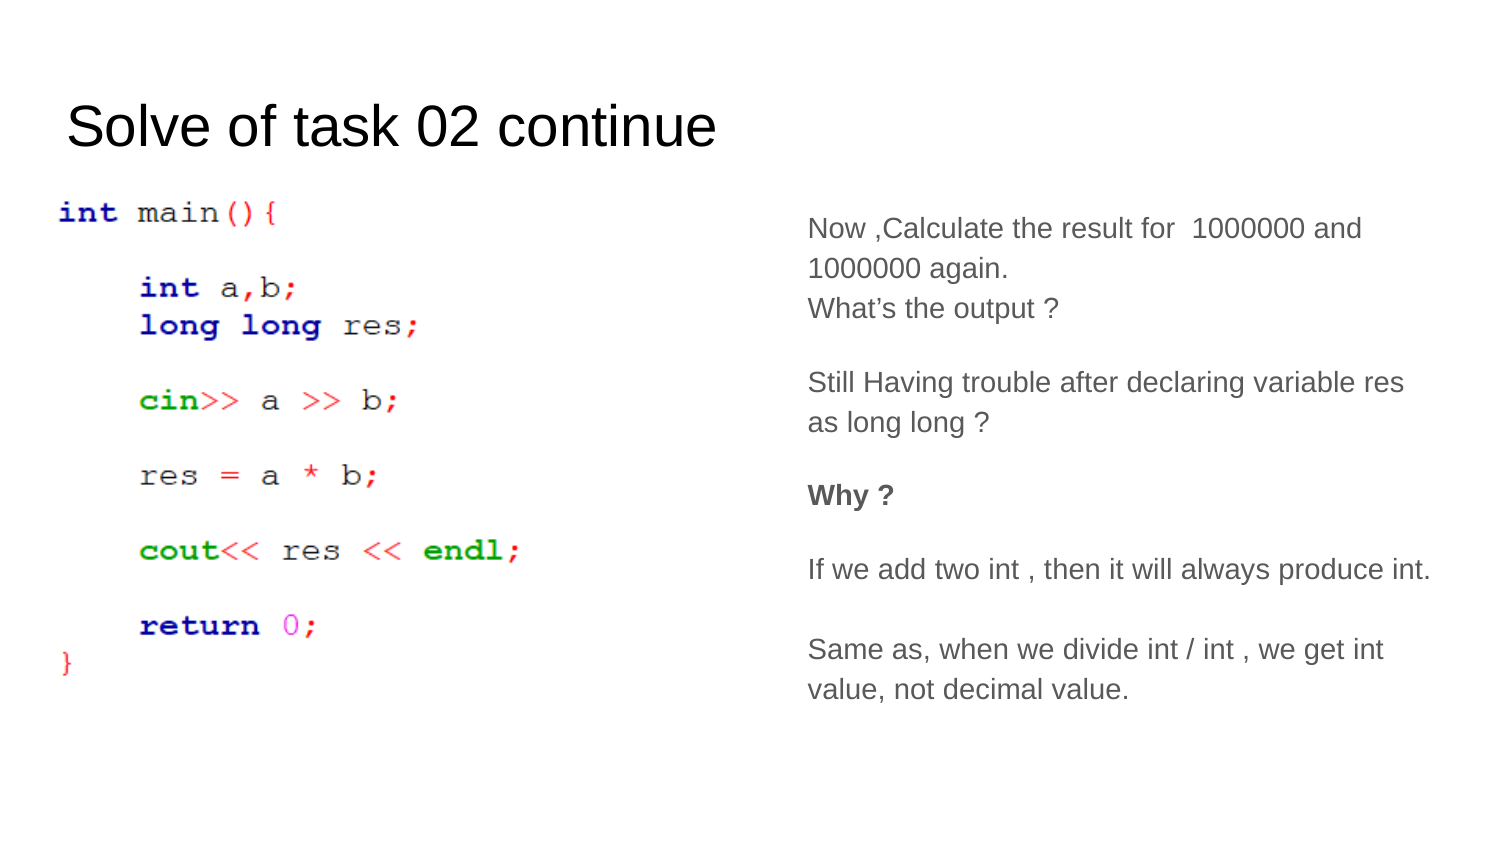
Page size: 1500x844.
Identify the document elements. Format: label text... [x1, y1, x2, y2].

picture [51, 197, 558, 718]
title Solve of task 02 continue [51, 72, 1449, 167]
list Now ,Calculate the result for 1000000 and 1000000 again. What’s the output ? Still Having trouble after declaring variable res as long long ? Why ? If we add two int , then it will always produce int. Same as, when we divide int / int , we get int value, not decimal value. [792, 189, 1449, 750]
